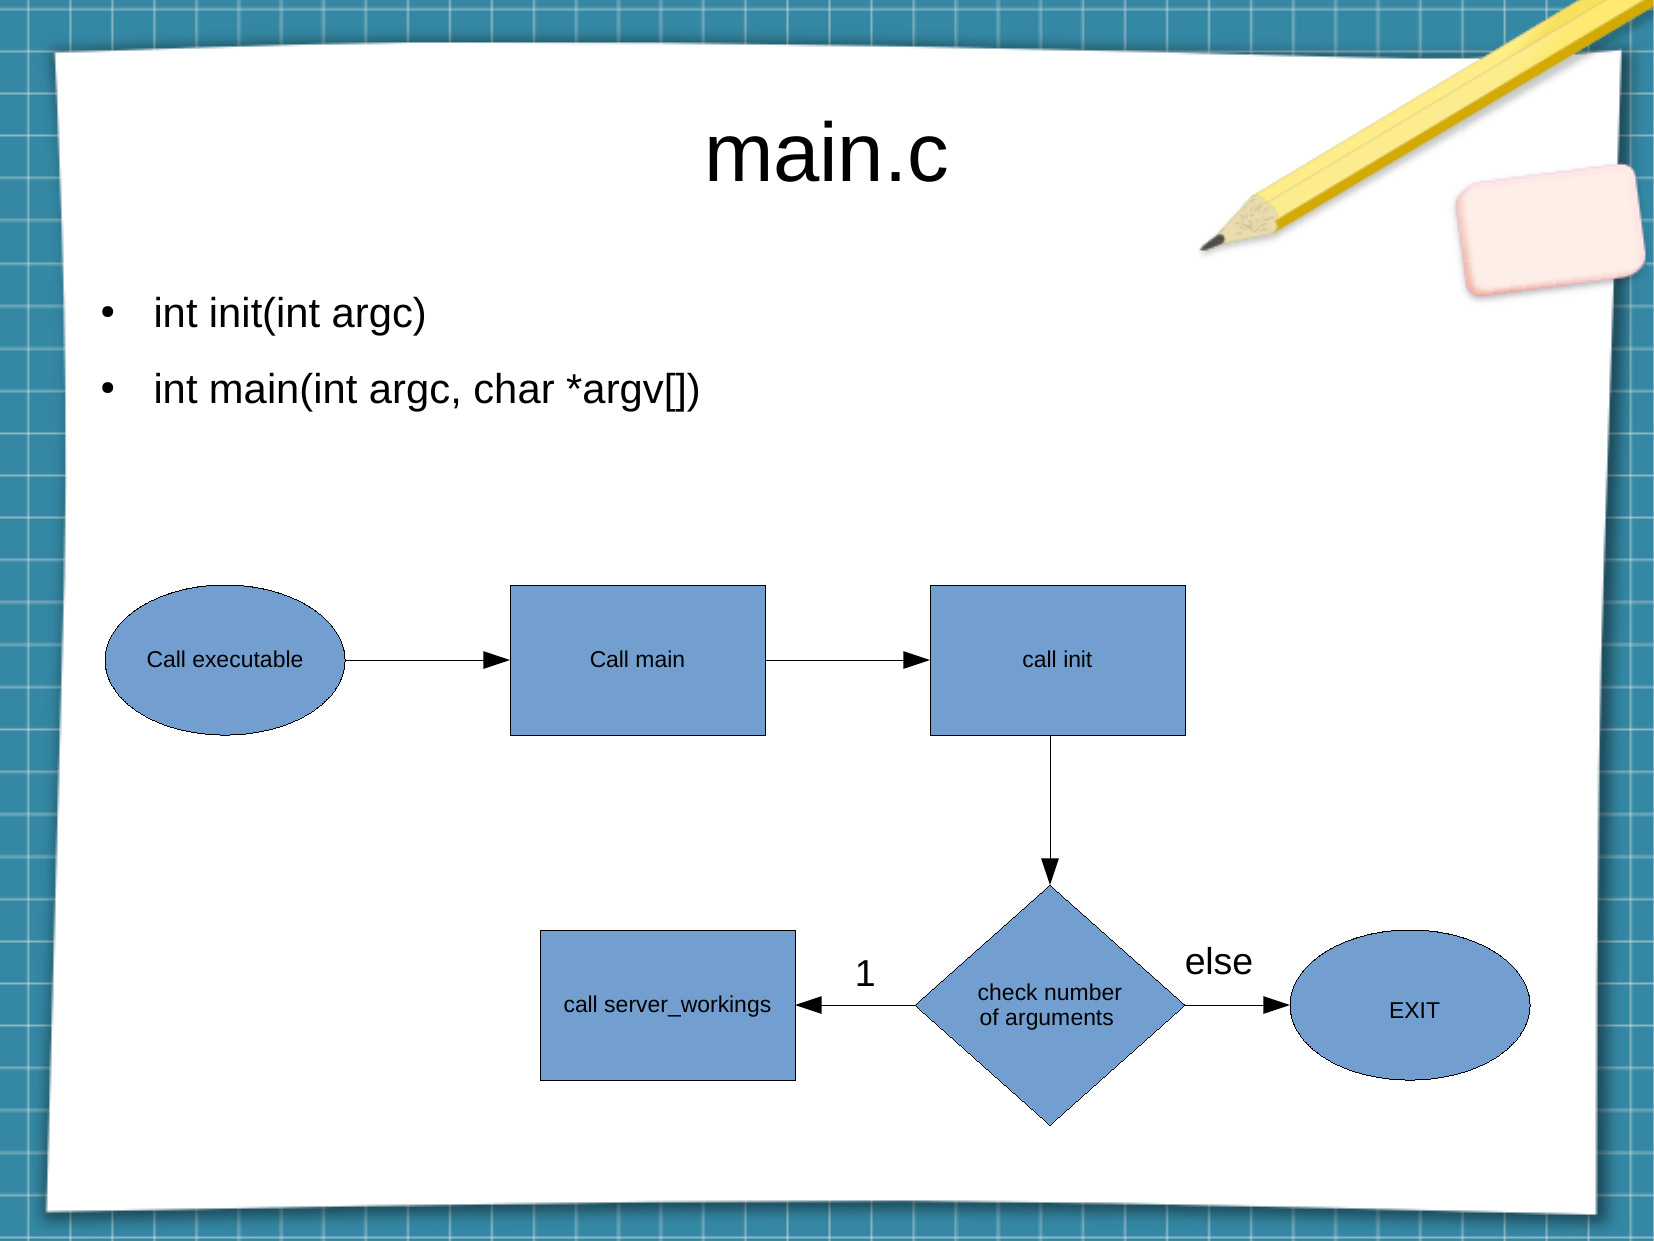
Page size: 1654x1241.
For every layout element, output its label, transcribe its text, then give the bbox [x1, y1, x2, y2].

text_box [1291, 930, 1531, 1081]
text_box Call main [510, 585, 766, 736]
text_box EXIT [1374, 990, 1456, 1032]
text_box Call executable [105, 585, 346, 736]
text_box else [1170, 933, 1291, 1036]
title main.c [82, 49, 1571, 257]
text_box call init [930, 585, 1186, 736]
text_box 1 [840, 945, 901, 1004]
list int init(int argc) int main(int argc, char *argv[]) [82, 290, 1571, 511]
text_box call server_workings [540, 930, 796, 1081]
picture [0, 0, 1654, 1241]
text_box check number of arguments [915, 885, 1170, 1126]
